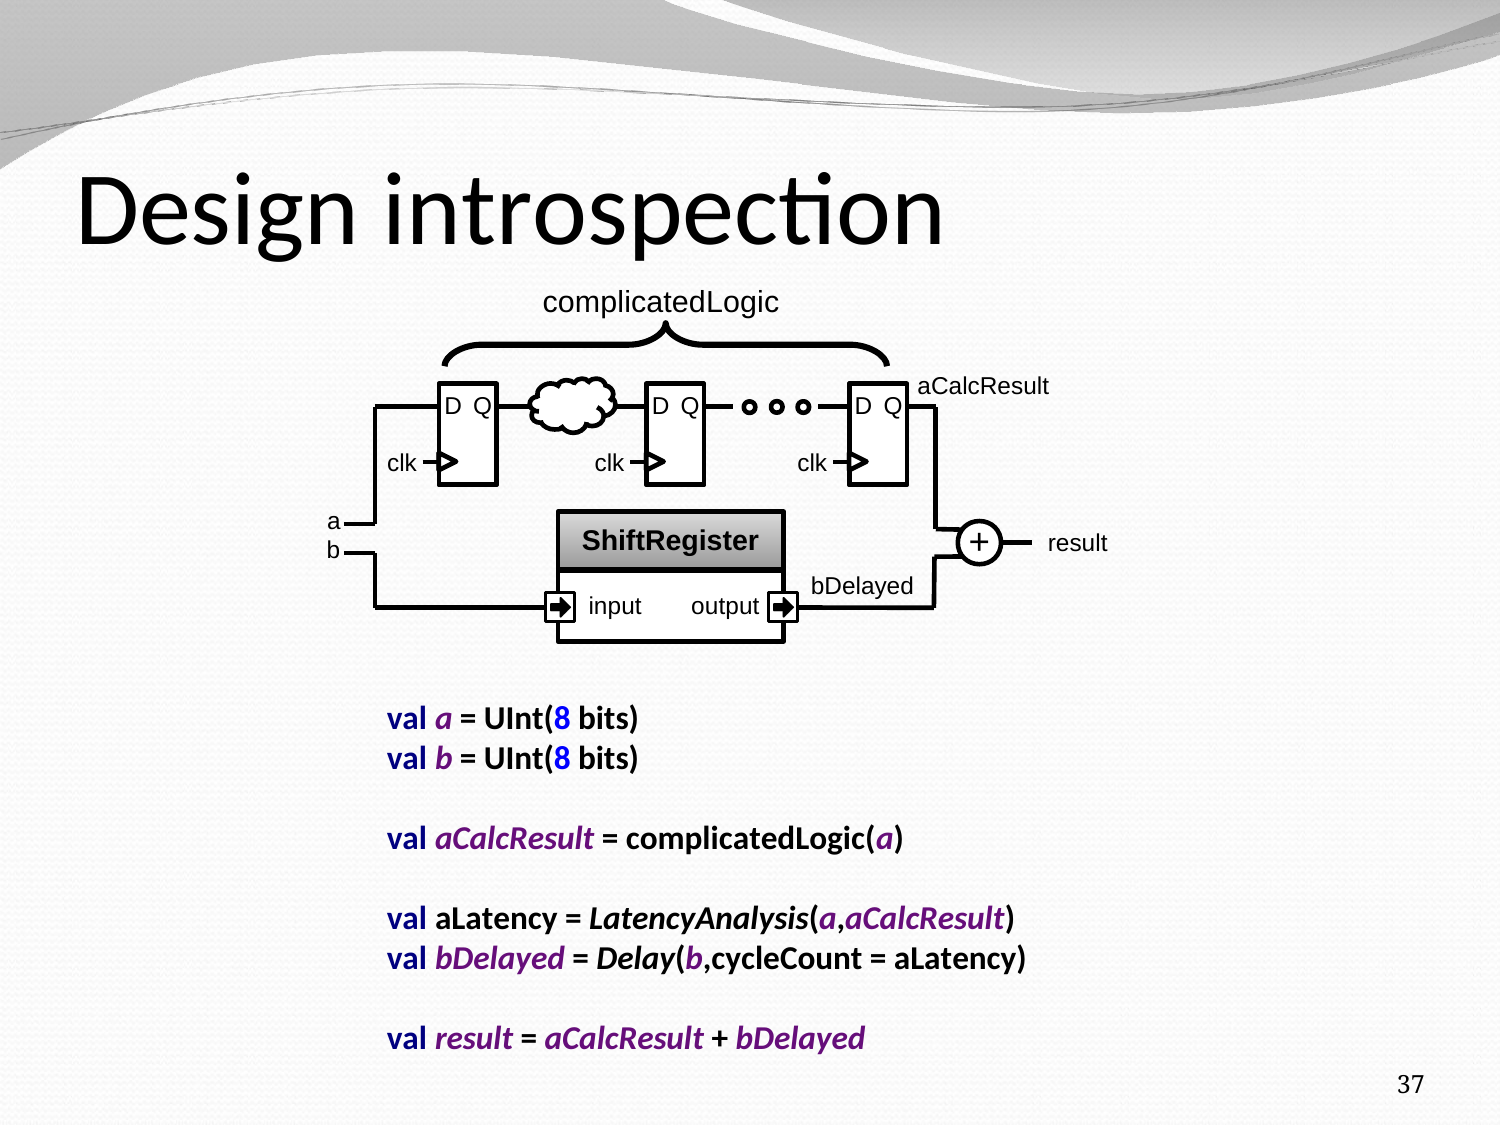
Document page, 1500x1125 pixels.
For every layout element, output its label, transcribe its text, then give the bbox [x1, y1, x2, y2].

picture [0, 0, 1500, 1125]
text_box <numéro> [1299, 1042, 1426, 1103]
text_box val a = UInt(8 bits) val b = UInt(8 bits) val aCalcResult = complicatedLogic(a) val aLatency = LatencyAnalysis(a,aCalcResult) val bDelayed = Delay(b,cycleCount = aLatency) val result = aCalcResult + bDelayed [372, 688, 1043, 1104]
title Design introspection [75, 78, 1471, 266]
